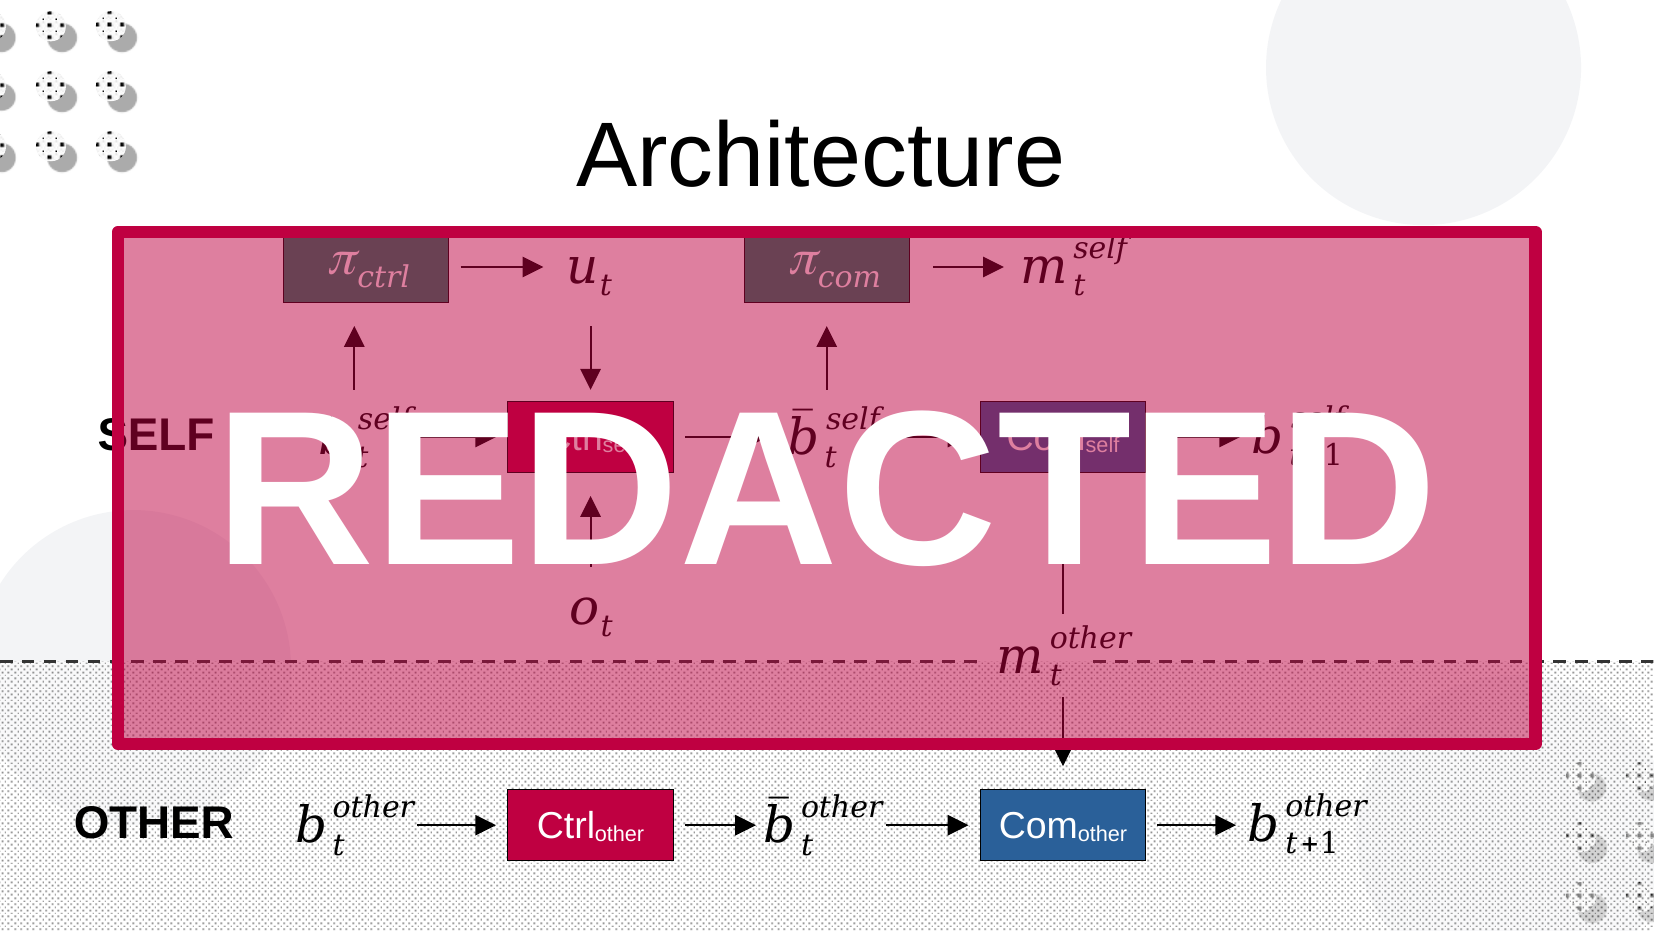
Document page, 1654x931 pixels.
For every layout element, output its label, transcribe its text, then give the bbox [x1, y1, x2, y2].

text_box Ctrlother [507, 789, 674, 861]
picture [35, 131, 67, 162]
picture [99, 71, 122, 76]
picture [0, 14, 6, 39]
chart [763, 789, 886, 863]
chart [295, 789, 418, 863]
picture [0, 134, 7, 159]
picture [35, 71, 66, 102]
picture [0, 74, 6, 99]
title Architecture [76, 76, 1565, 233]
text_box Comother [980, 789, 1146, 861]
text_box SELF [82, 401, 118, 463]
text_box [0, 661, 1654, 931]
chart [1247, 788, 1371, 861]
picture [35, 11, 66, 42]
picture [95, 11, 126, 42]
text_box REDACTED [118, 231, 1536, 745]
text_box OTHER [59, 789, 248, 851]
